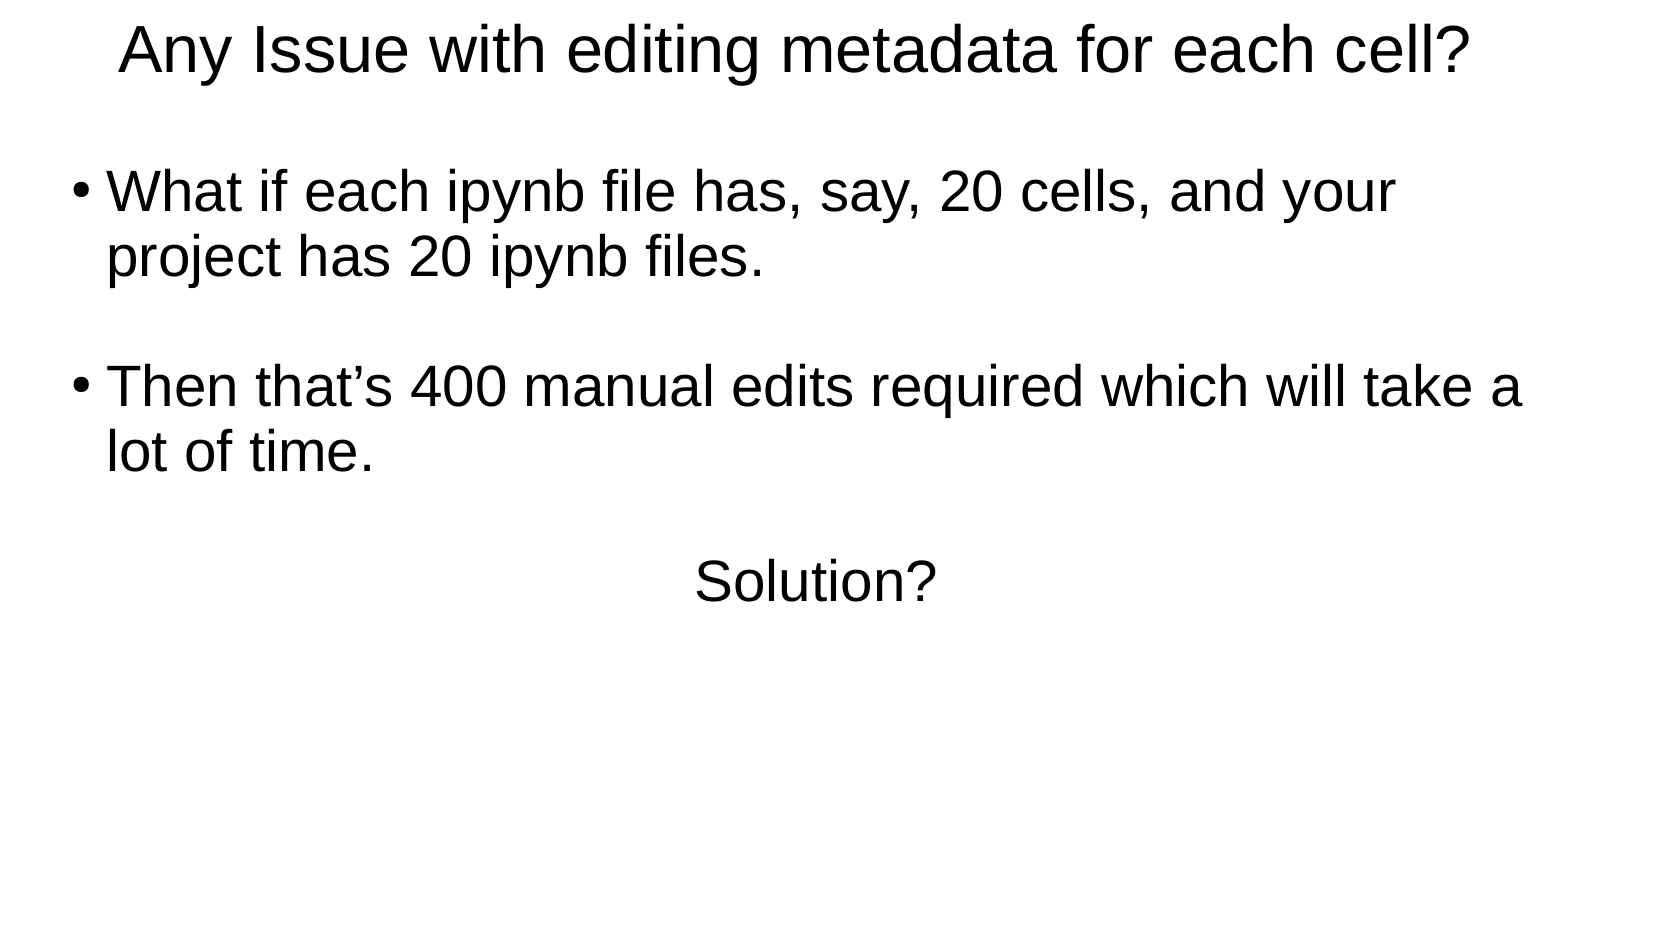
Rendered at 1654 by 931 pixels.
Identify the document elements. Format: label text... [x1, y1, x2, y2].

text_box Any Issue with editing metadata for each cell? [82, 5, 1571, 95]
text_box What if each ipynb file has, say, 20 cells, and your project has 20 ipynb files. Then that’s 400 manual edits required which will take a lot of time. Solution? [70, 158, 1560, 615]
